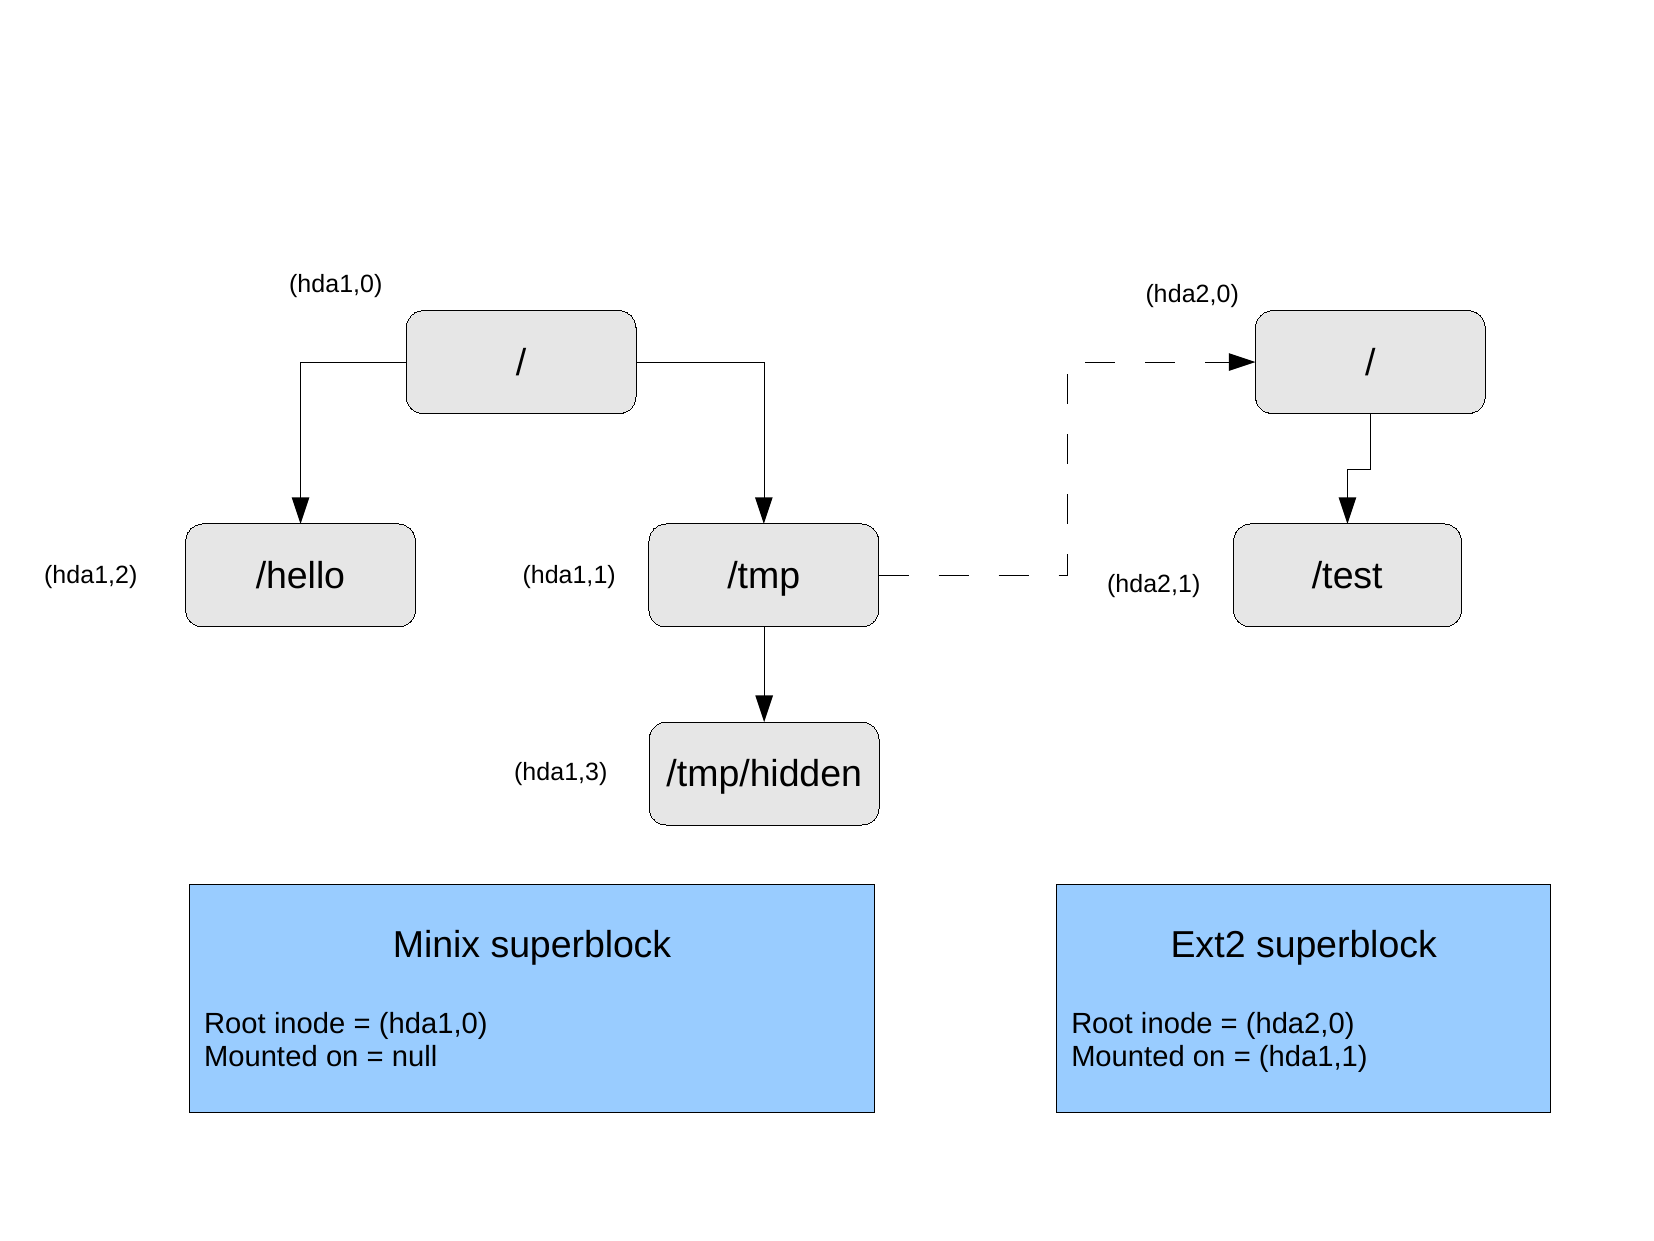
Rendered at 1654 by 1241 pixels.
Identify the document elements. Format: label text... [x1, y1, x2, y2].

text_box (hda1,1) [507, 553, 676, 597]
text_box / [1255, 310, 1486, 414]
text_box (hda2,0) [1130, 272, 1299, 315]
text_box Minix superblock Root inode = (hda1,0) Mounted on = null [189, 884, 875, 1113]
text_box (hda1,2) [29, 553, 197, 597]
text_box /hello [185, 523, 416, 627]
text_box /tmp [648, 523, 879, 627]
text_box (hda1,3) [499, 750, 667, 793]
text_box (hda2,1) [1092, 562, 1260, 606]
text_box /tmp/hidden [649, 722, 880, 826]
text_box Ext2 superblock Root inode = (hda2,0) Mounted on = (hda1,1) [1056, 884, 1551, 1113]
text_box / [406, 310, 637, 414]
text_box /test [1233, 523, 1462, 627]
text_box (hda1,0) [274, 262, 442, 306]
